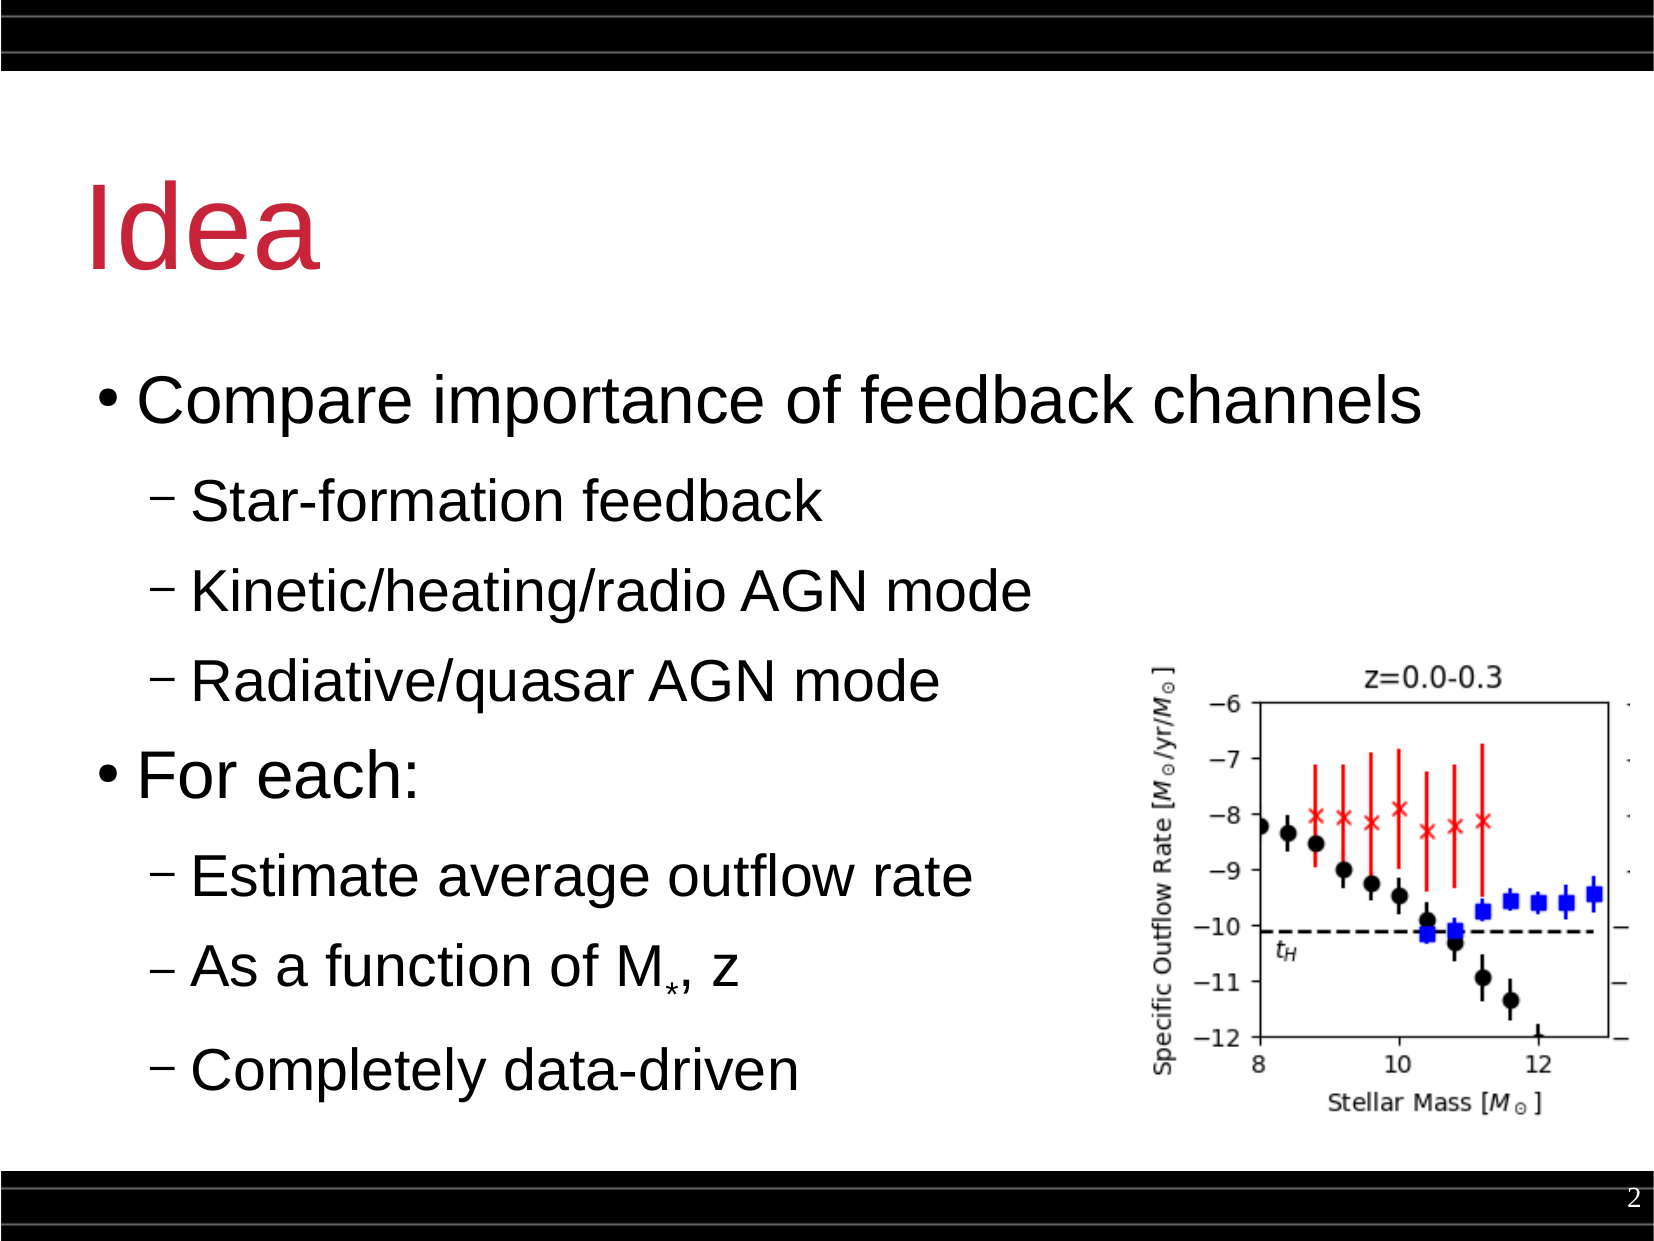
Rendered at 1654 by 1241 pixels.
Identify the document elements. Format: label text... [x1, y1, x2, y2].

list Compare importance of feedback channels Star-formation feedback Kinetic/heating/radio AGN mode Radiative/quasar AGN mode For each: Estimate average outflow rate As a function of M*, z Completely data-driven [82, 362, 1571, 1111]
title Idea [82, 123, 1571, 331]
picture [1133, 653, 1630, 1134]
picture [1, 0, 1654, 71]
picture [1, 1171, 1654, 1241]
